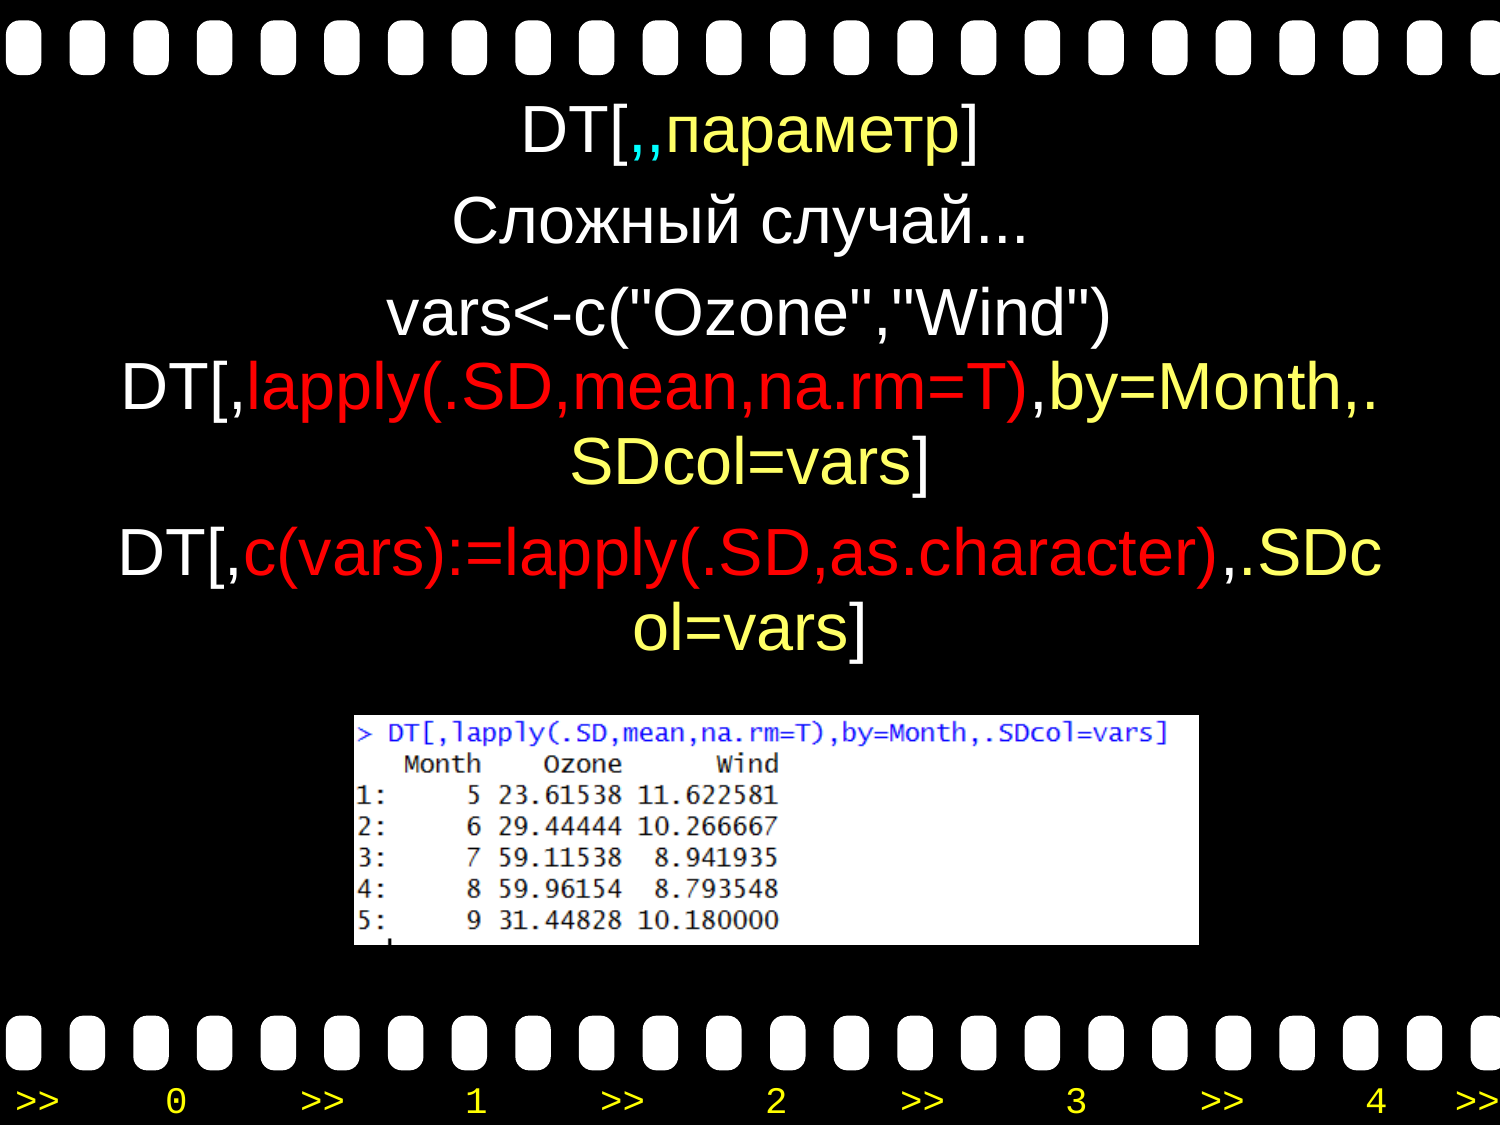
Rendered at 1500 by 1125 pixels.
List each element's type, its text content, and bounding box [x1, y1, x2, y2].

picture [354, 715, 1199, 945]
subtitle DT[,,параметр] Сложный случай... vars<-c("Ozone","Wind") DT[,lapply(.SD,mean,na.rm=T),by=Month,.SDcol=vars] DT[,c(vars):=lapply(.SD,as.character),.SDcol=vars] [112, 91, 1388, 1031]
